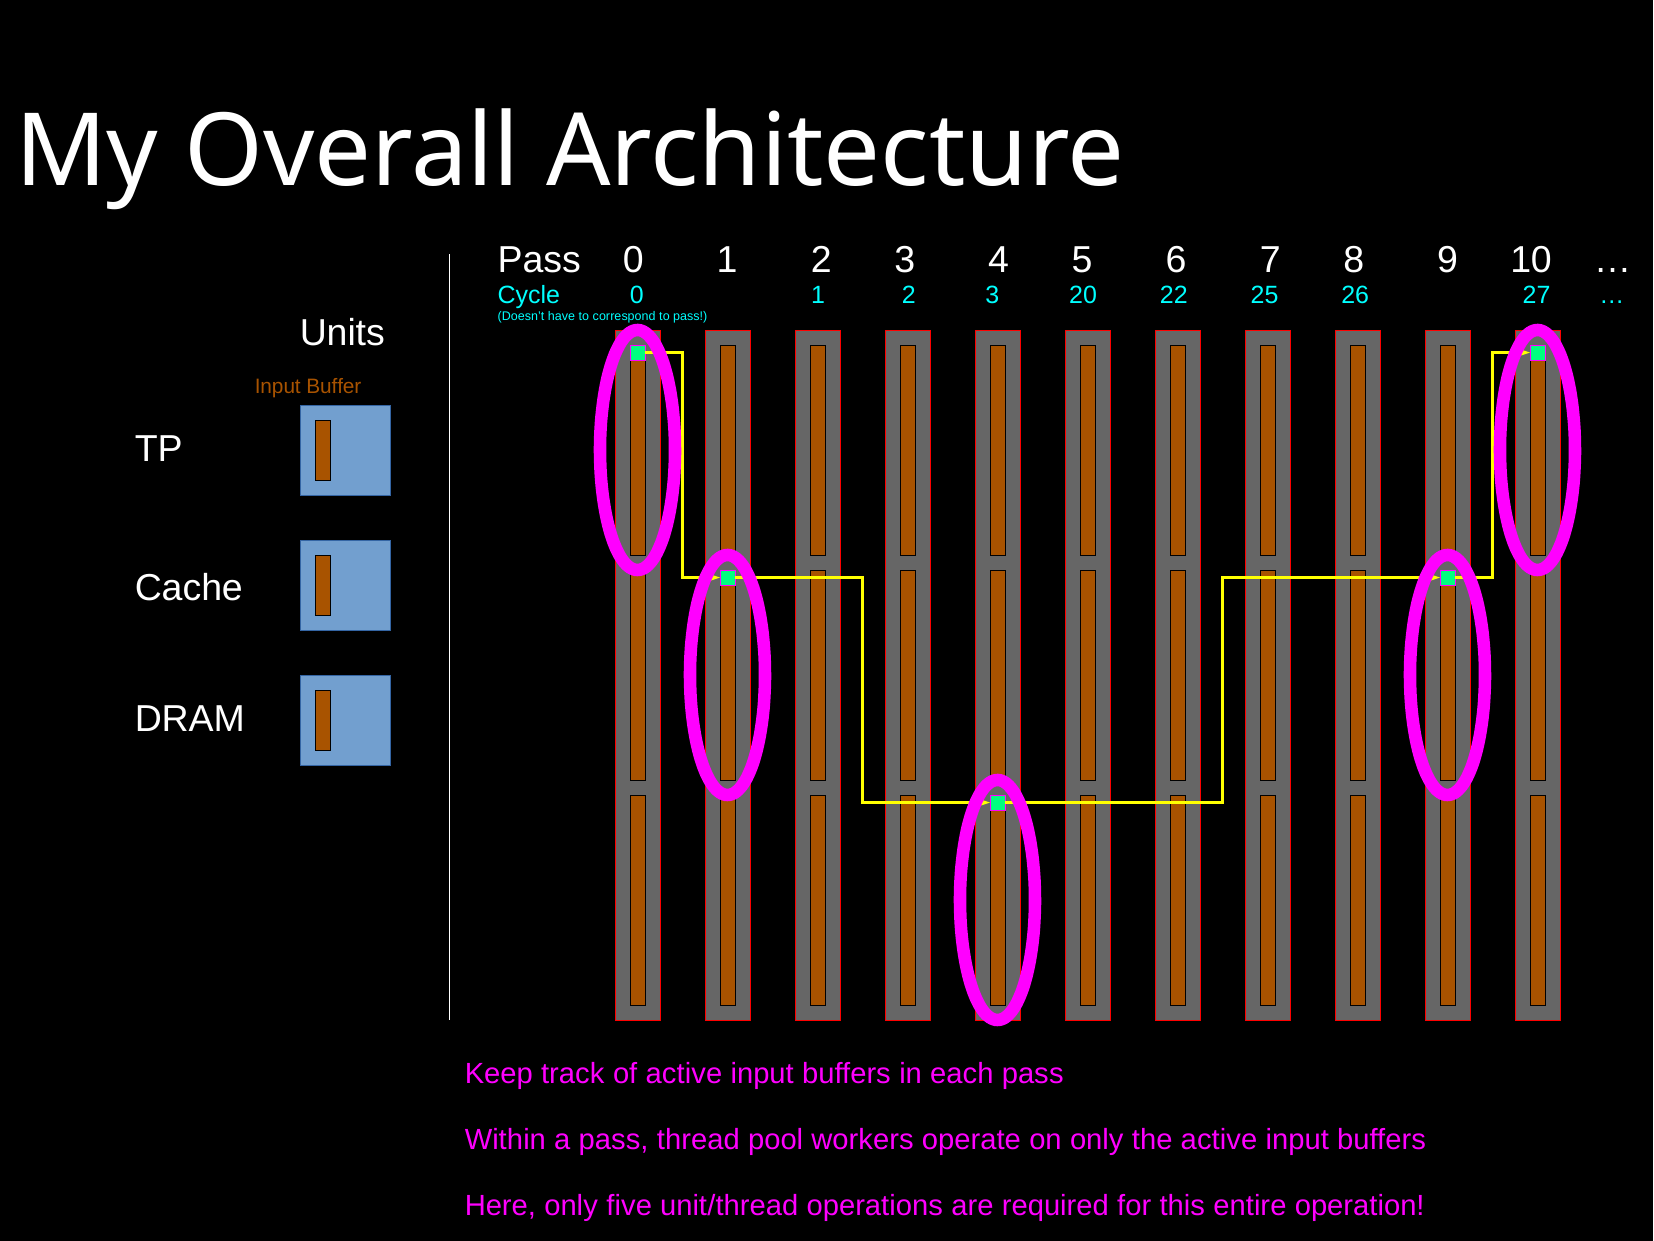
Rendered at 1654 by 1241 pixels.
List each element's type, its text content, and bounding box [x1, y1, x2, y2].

text_box [795, 331, 841, 576]
text_box [1245, 331, 1291, 576]
text_box [705, 331, 751, 565]
text_box [705, 785, 751, 1021]
text_box [1515, 560, 1561, 1021]
text_box [300, 406, 391, 496]
text_box Keep track of active input buffers in each pass Within a pass, thread pool workers operate on only the active input buffers Here, only five unit/thread operations are required for this entire operation! [450, 1050, 1624, 1227]
text_box [975, 1012, 982, 1021]
text_box TP [120, 420, 241, 477]
text_box Input Buffer [240, 367, 391, 406]
text_box [300, 675, 391, 766]
text_box [975, 331, 1021, 790]
text_box [1515, 337, 1561, 563]
title My Overall Architecture [0, 49, 1488, 257]
text_box [1155, 331, 1201, 801]
text_box [615, 337, 661, 563]
text_box [1012, 1010, 1021, 1021]
text_box [1425, 331, 1471, 565]
text_box [1425, 562, 1471, 788]
text_box Cache [120, 558, 271, 616]
text_box [1065, 804, 1111, 1021]
text_box [1554, 331, 1561, 340]
text_box [654, 331, 661, 340]
text_box [1335, 579, 1381, 1021]
text_box [795, 579, 841, 1021]
text_box [885, 331, 931, 801]
text_box [615, 560, 661, 1021]
text_box Units [285, 303, 406, 361]
text_box [1065, 331, 1111, 801]
text_box [885, 804, 931, 1021]
text_box [1155, 804, 1201, 1021]
text_box DRAM [120, 690, 271, 747]
text_box [705, 562, 751, 788]
text_box [1245, 579, 1291, 1021]
text_box [975, 787, 1021, 1013]
text_box [1335, 331, 1381, 576]
text_box Pass 0 1 2 3 4 5 6 7 8 9 10 … [483, 230, 1654, 273]
text_box Cycle 0 1 2 3 20 22 25 26 27 … (Doesn’t have to correspond to pass!) [483, 273, 1654, 331]
text_box [1425, 785, 1471, 1021]
text_box [300, 540, 391, 631]
